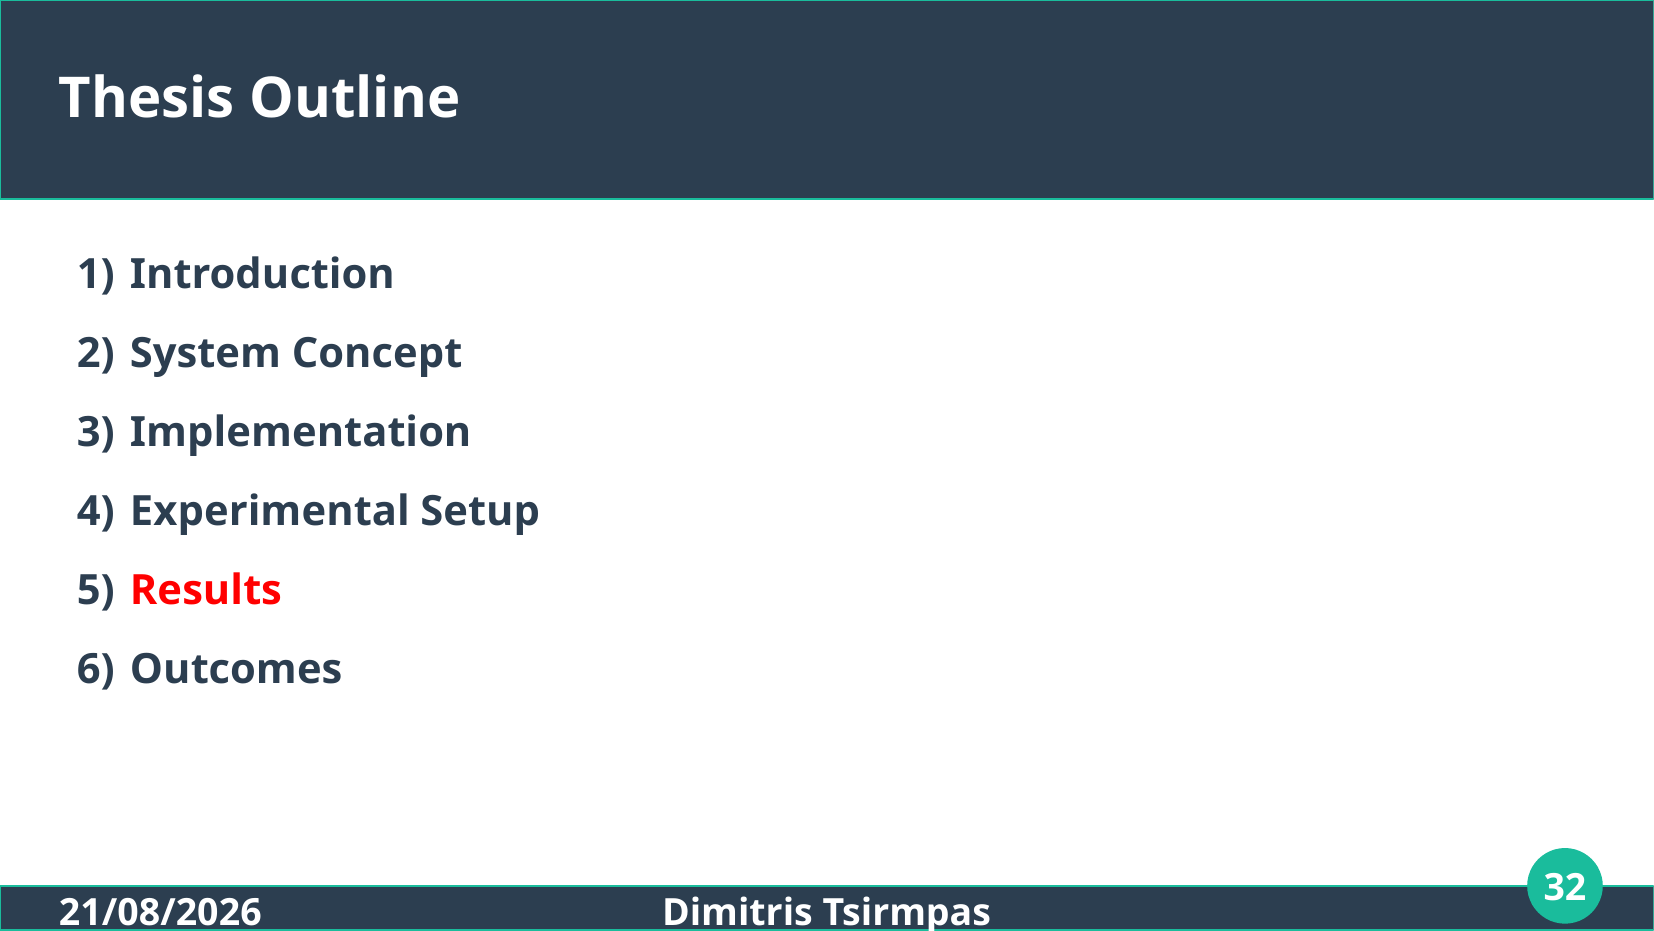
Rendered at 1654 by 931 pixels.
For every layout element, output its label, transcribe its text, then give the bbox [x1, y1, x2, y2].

title Thesis Outline [59, 37, 1595, 155]
list Introduction System Concept Implementation Experimental Setup Results Outcomes [59, 243, 1595, 864]
